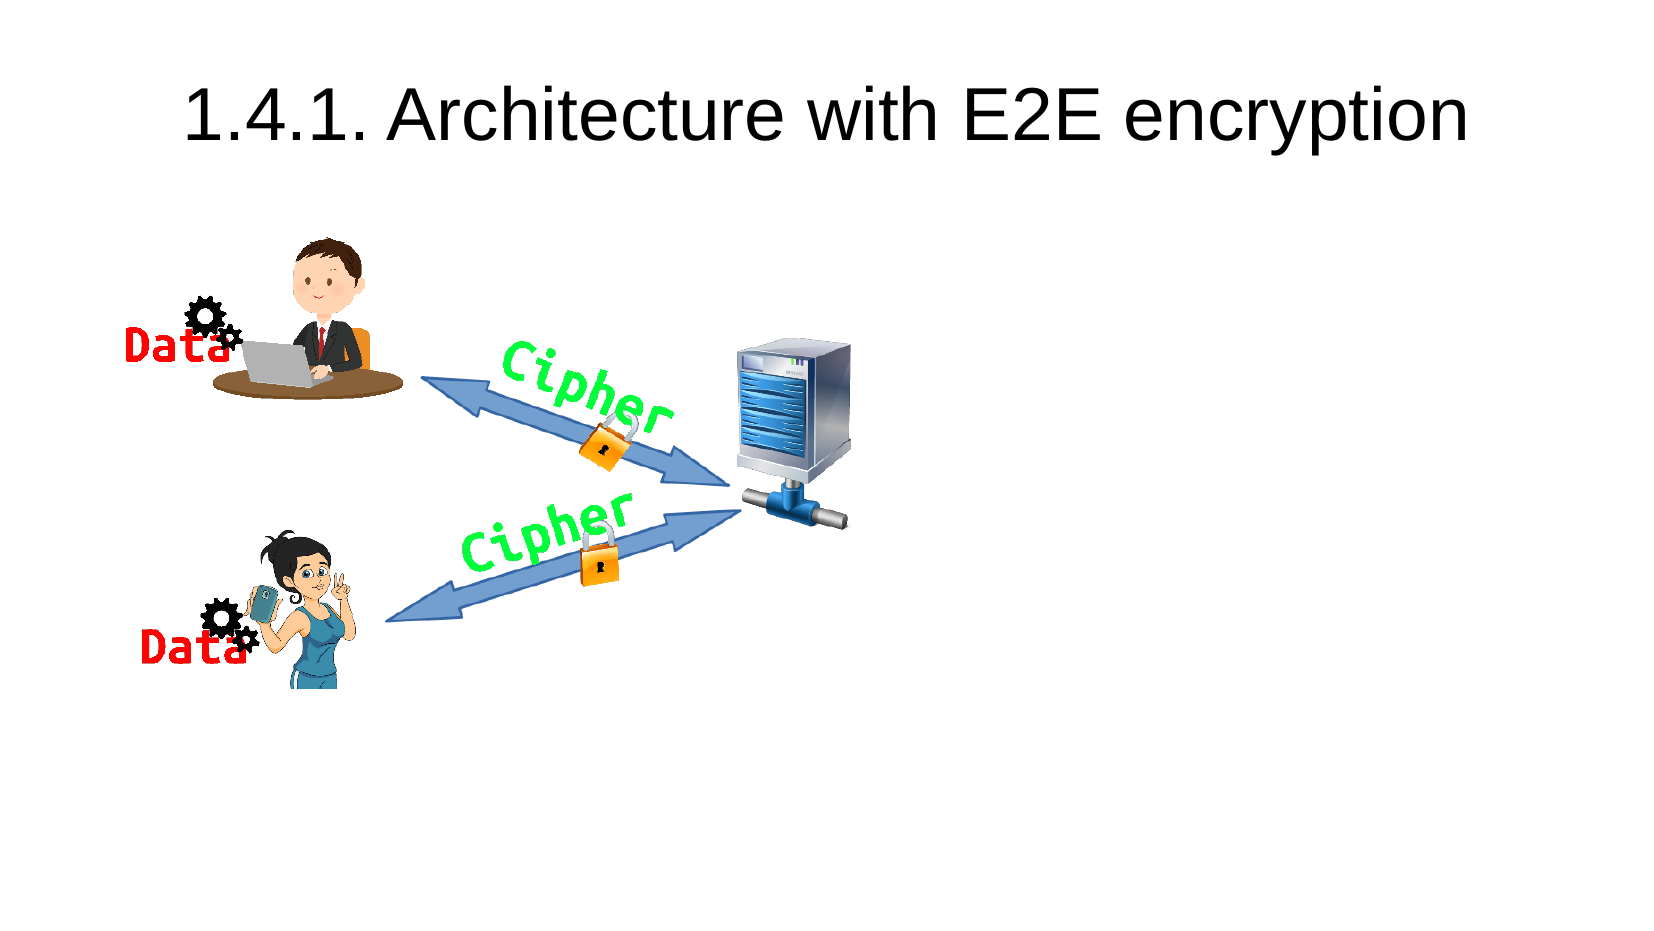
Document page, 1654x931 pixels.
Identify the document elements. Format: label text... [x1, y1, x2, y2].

picture [125, 236, 851, 689]
title 1.4.1. Architecture with E2E encryption [82, 37, 1571, 193]
